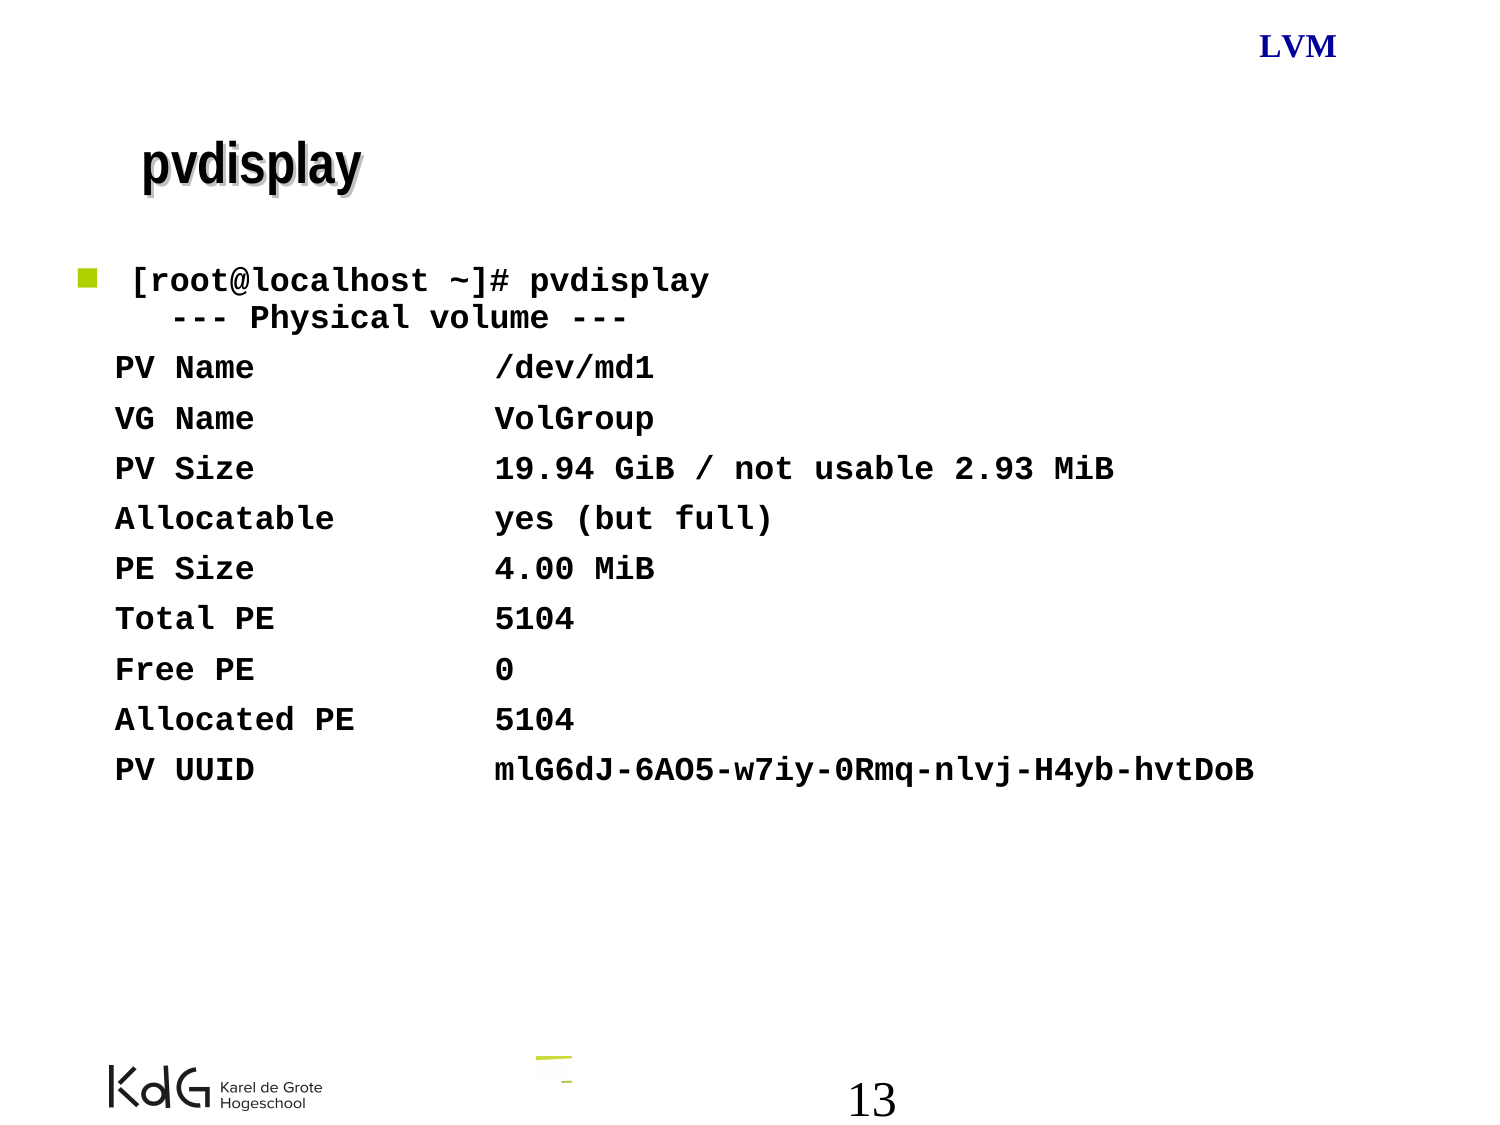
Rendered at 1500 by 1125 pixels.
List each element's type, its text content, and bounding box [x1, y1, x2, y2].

list [root@localhost ~]# pvdisplay --- Physical volume --- PV Name /dev/md1 VG Name VolGroup PV Size 19.94 GiB / not usable 2.93 MiB Allocatable yes (but full) PE Size 4.00 MiB Total PE 5104 Free PE 0 Allocated PE 5104 PV UUID mlG6dJ-6AO5-w7iy-0Rmq-nlvj-H4yb-hvtDoB [75, 263, 1425, 1006]
picture [536, 1056, 572, 1083]
title pvdisplay [141, 72, 1447, 253]
picture [109, 1065, 322, 1111]
